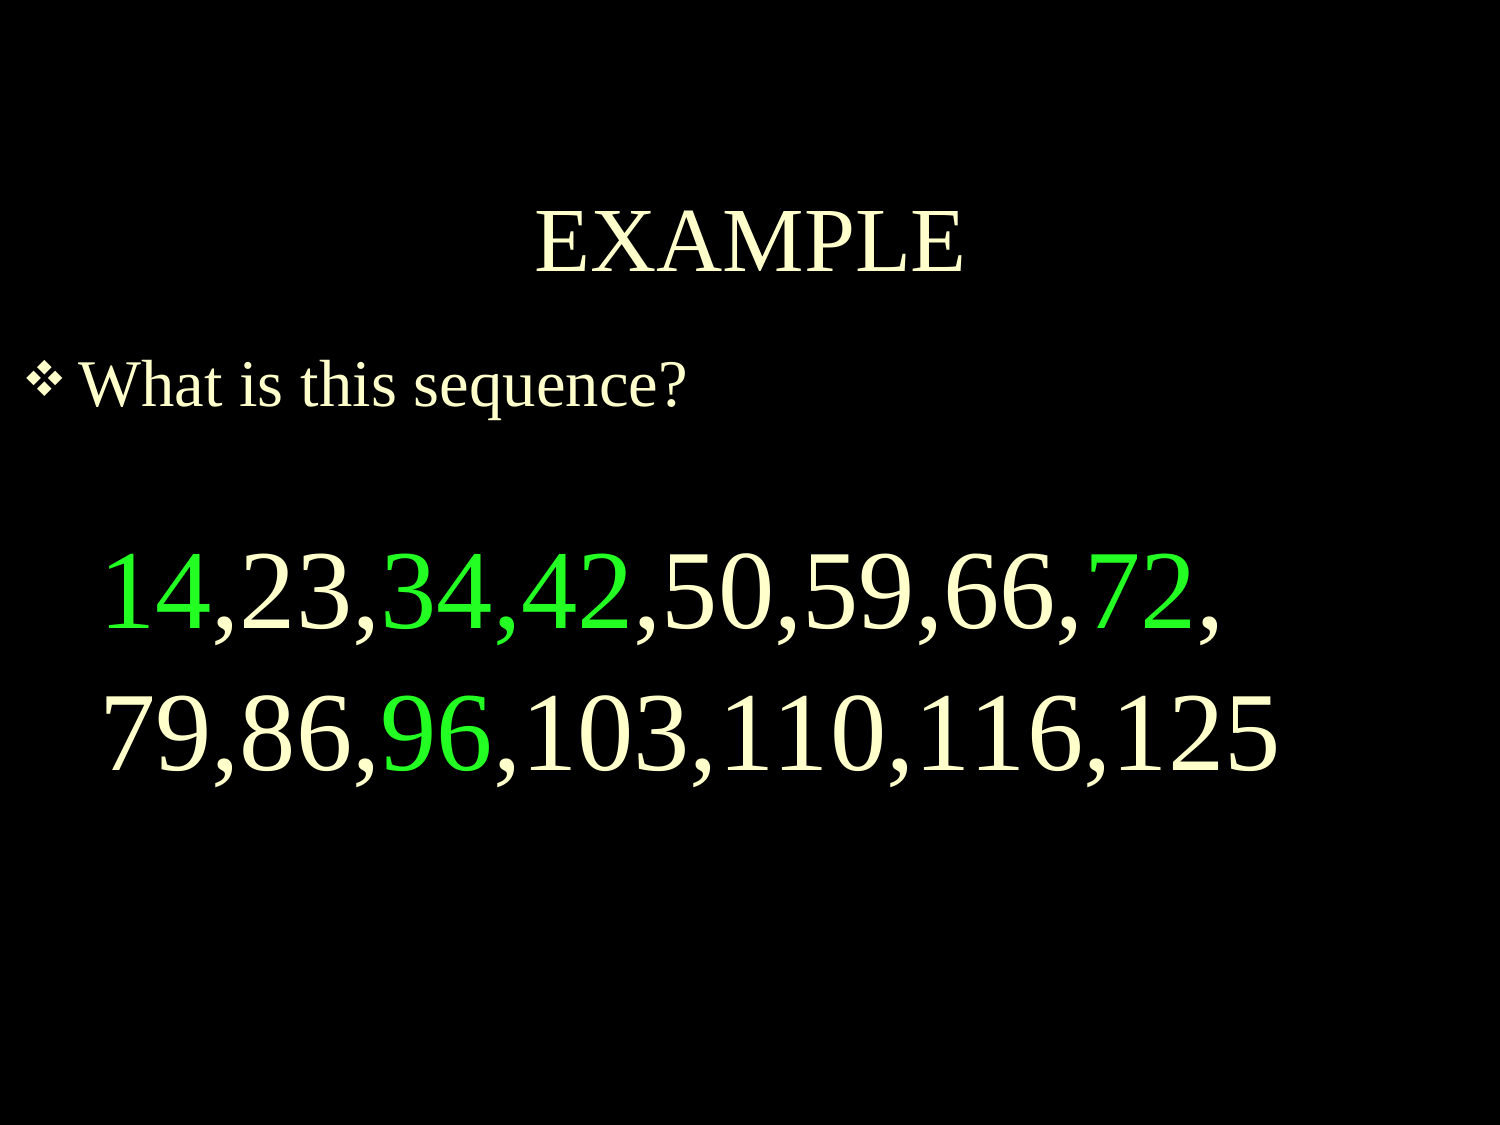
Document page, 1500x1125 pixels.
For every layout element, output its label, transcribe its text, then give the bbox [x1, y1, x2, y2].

title EXAMPLE [22, 145, 1480, 336]
list What is this sequence? 14,23,34,42,50,59,66,72, 79,86,96,103,110,116,125 [22, 347, 1482, 1075]
